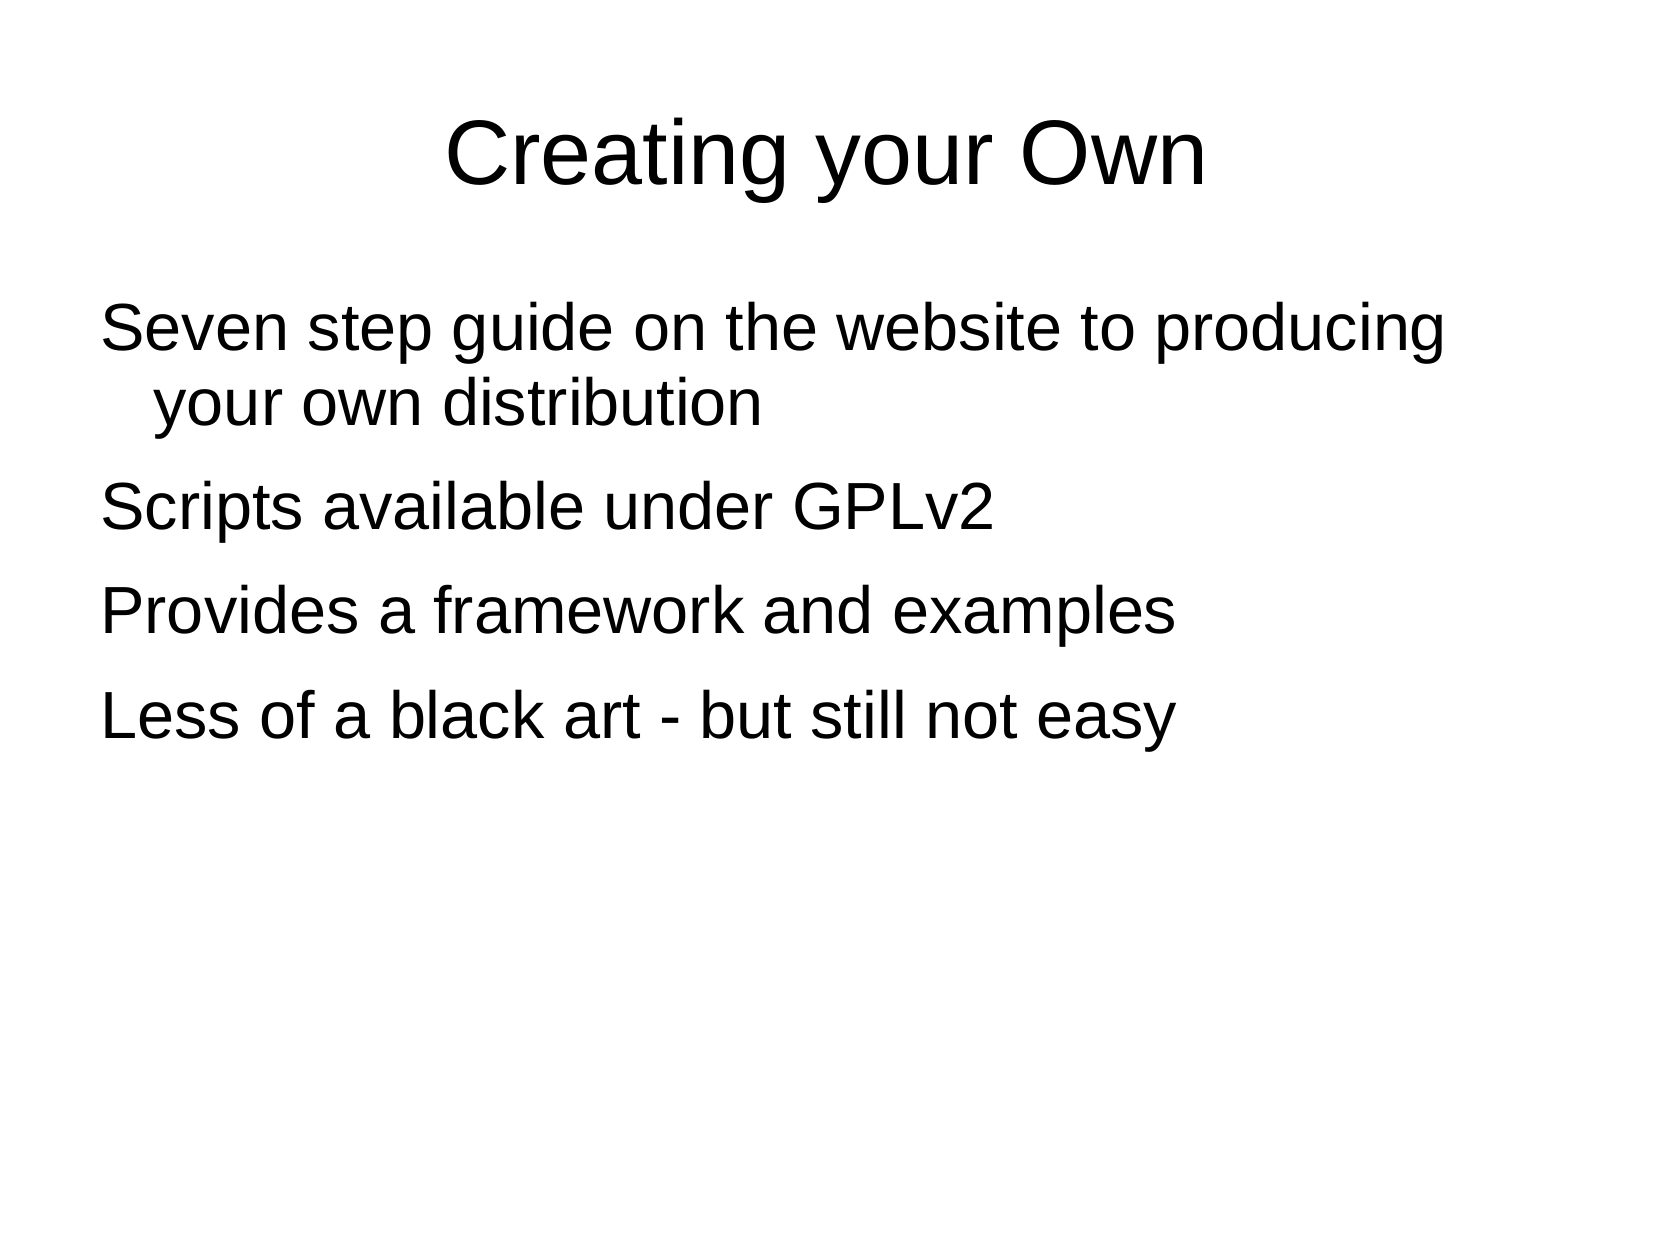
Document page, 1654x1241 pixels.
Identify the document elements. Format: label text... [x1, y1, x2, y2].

title Creating your Own [82, 49, 1571, 257]
list Seven step guide on the website to producing your own distribution Scripts available under GPLv2 Provides a framework and examples Less of a black art - but still not easy [82, 290, 1571, 1109]
